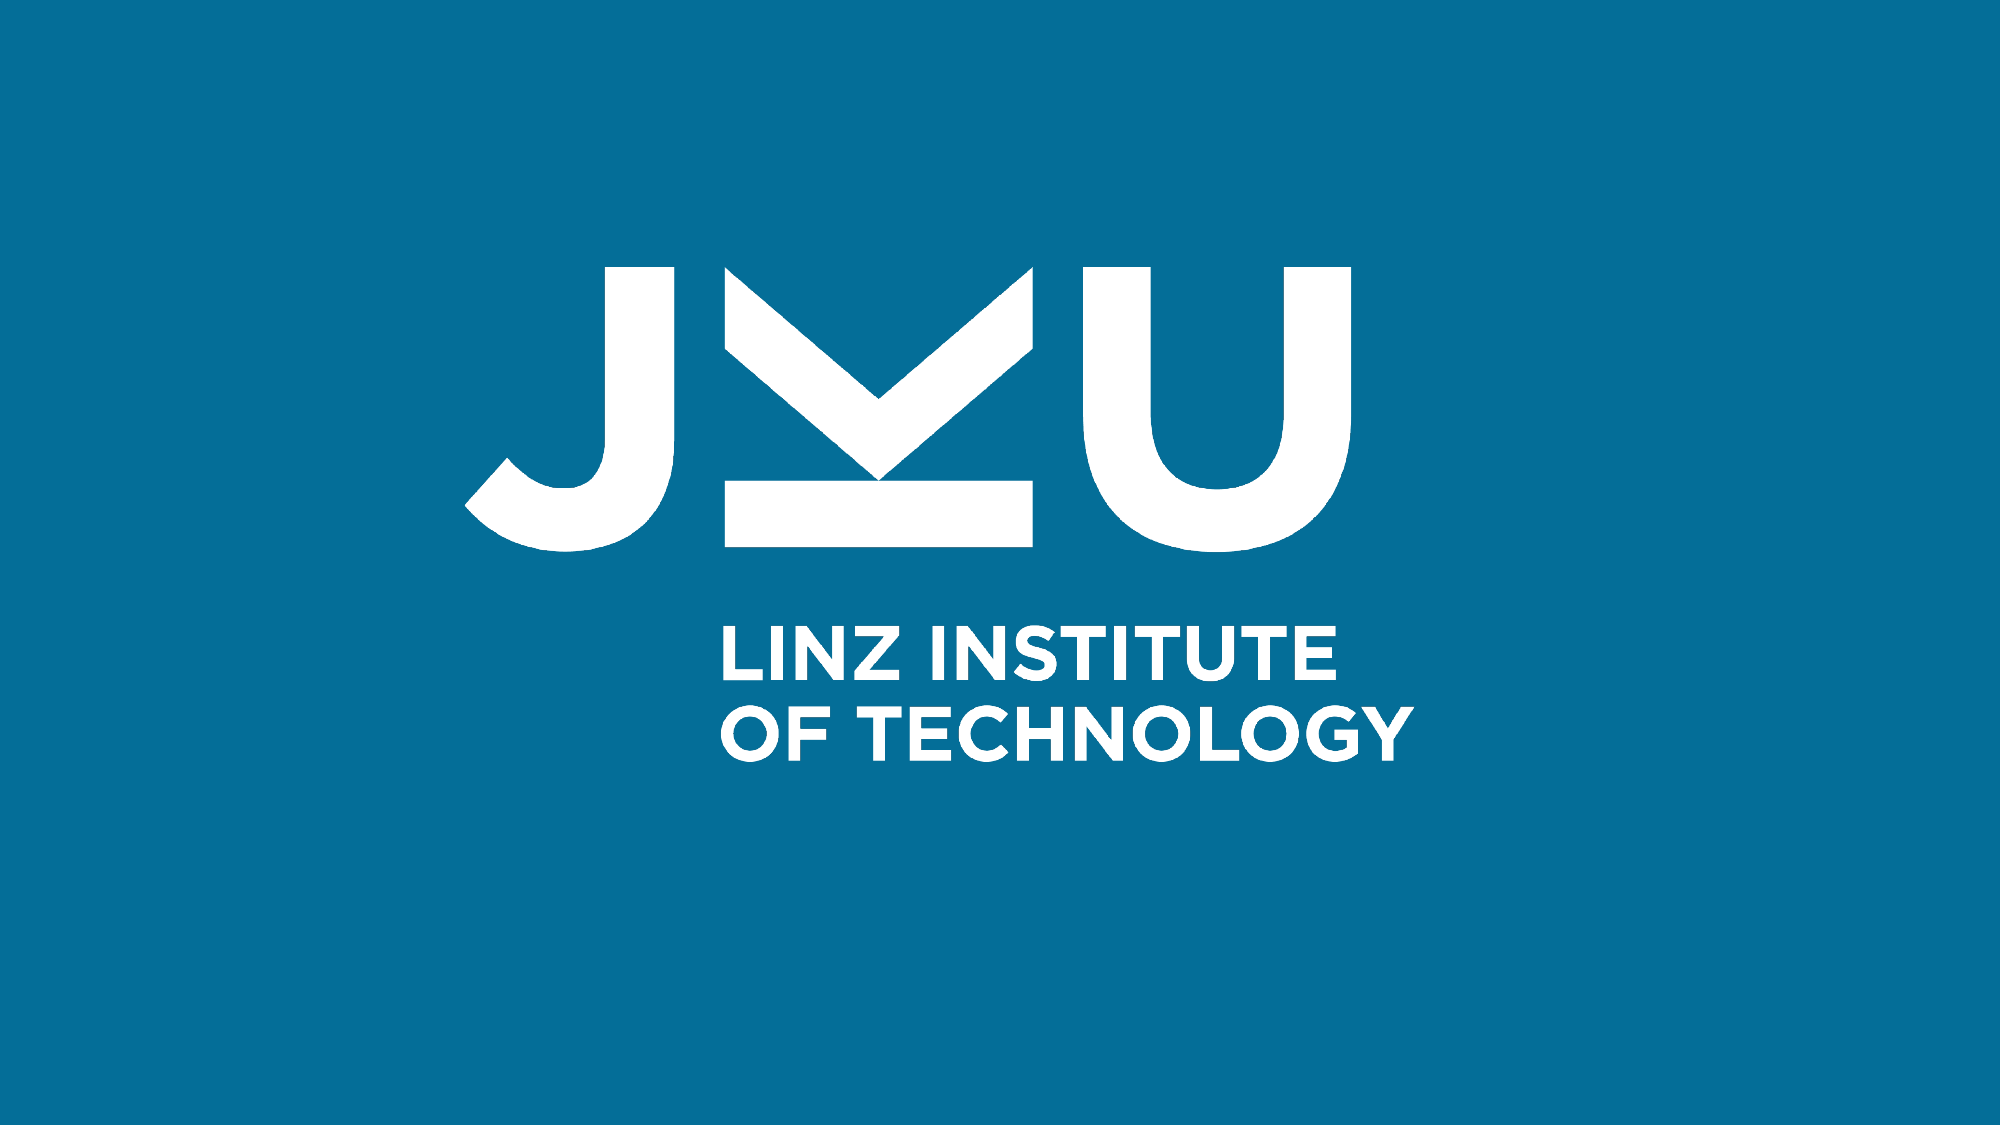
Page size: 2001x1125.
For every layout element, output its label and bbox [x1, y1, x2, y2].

picture [724, 626, 762, 680]
picture [796, 626, 843, 679]
picture [1115, 626, 1126, 679]
picture [1362, 707, 1413, 760]
picture [1084, 268, 1351, 552]
picture [772, 626, 782, 679]
picture [1135, 626, 1180, 679]
picture [957, 626, 1005, 679]
picture [1075, 707, 1122, 760]
picture [1201, 707, 1239, 760]
picture [1187, 626, 1234, 681]
picture [1015, 626, 1056, 680]
picture [1242, 626, 1286, 679]
picture [910, 707, 951, 760]
picture [933, 626, 944, 679]
picture [1061, 626, 1105, 679]
picture [1242, 706, 1298, 761]
picture [1017, 707, 1062, 760]
picture [721, 706, 778, 761]
picture [725, 269, 1032, 547]
picture [1295, 626, 1335, 679]
picture [1133, 706, 1190, 761]
picture [855, 626, 899, 679]
picture [959, 706, 1007, 761]
picture [789, 707, 830, 760]
picture [1307, 706, 1357, 761]
picture [466, 268, 674, 551]
picture [857, 707, 901, 760]
